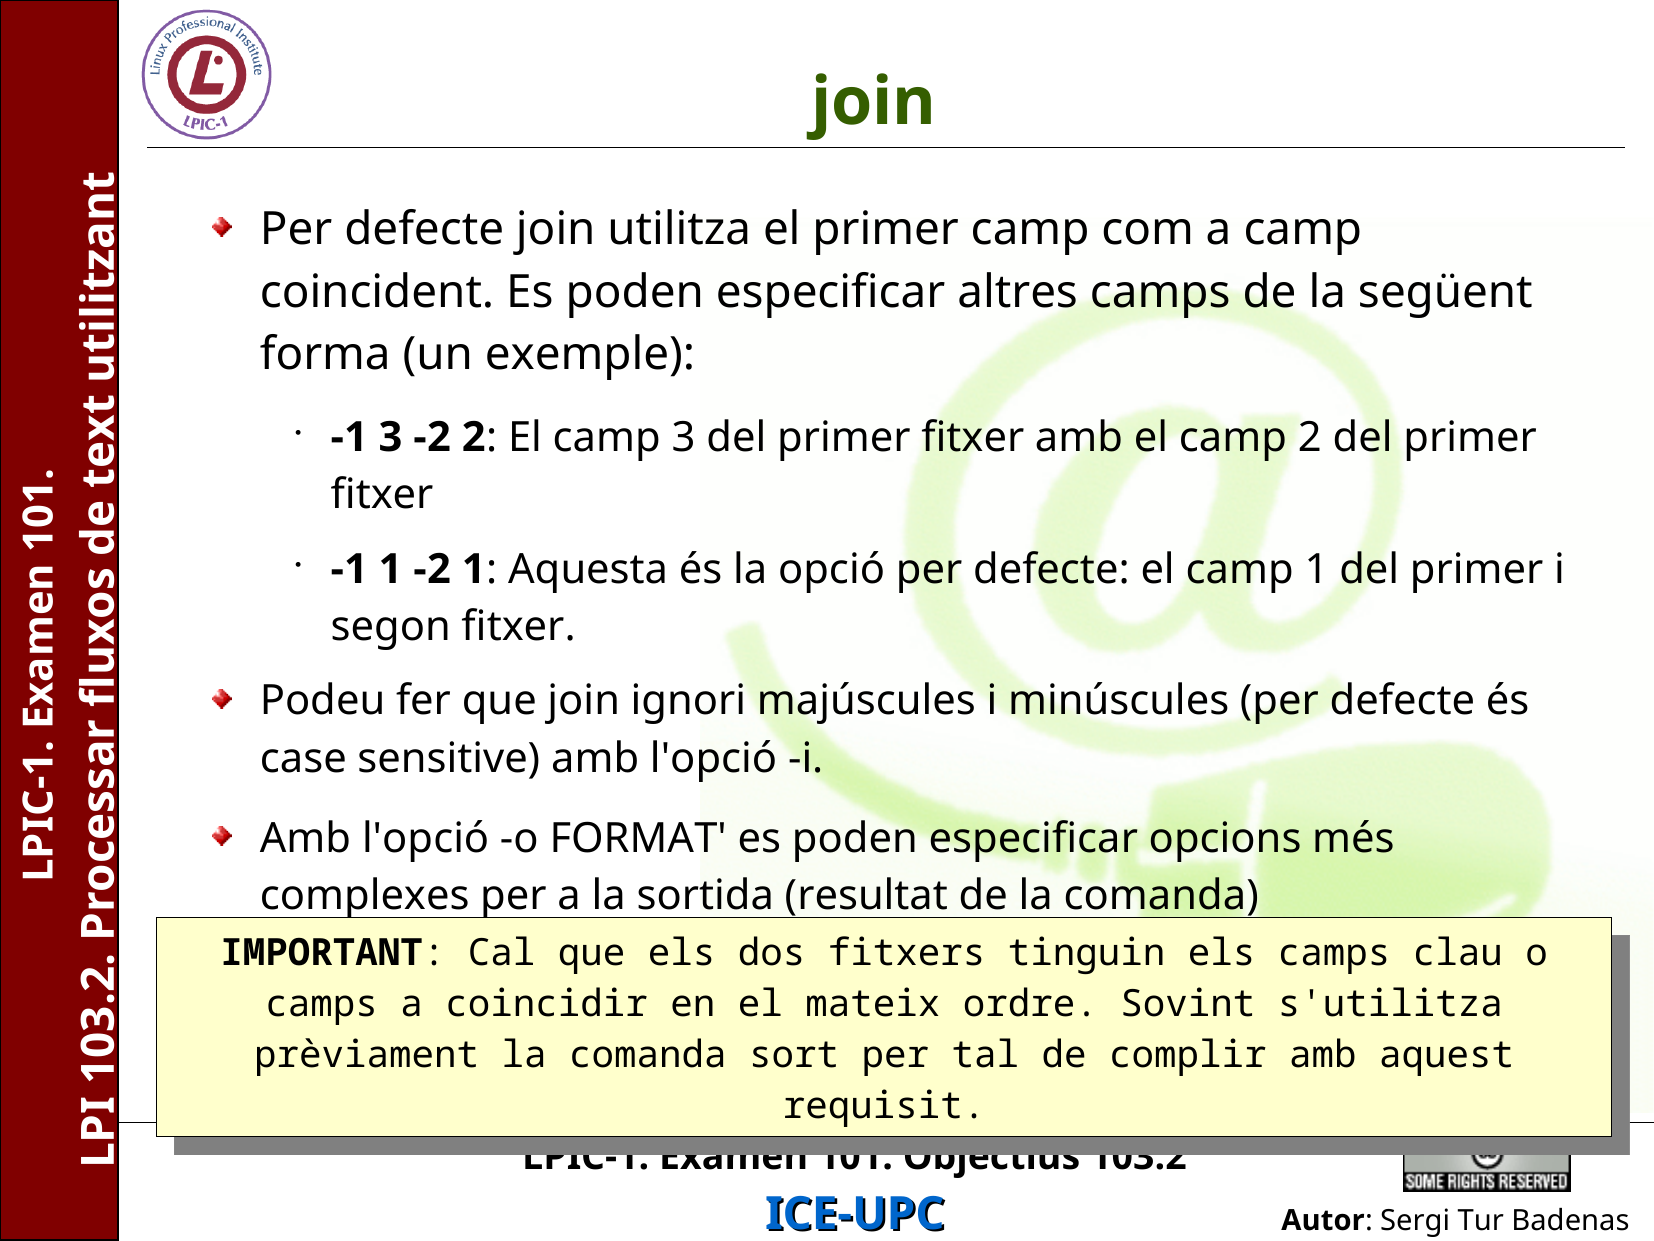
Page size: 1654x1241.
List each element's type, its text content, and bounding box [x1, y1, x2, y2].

text_box IMPORTANT: Cal que els dos fitxers tinguin els camps clau o camps a coincidir en el mateix ordre. Sovint s'utilitza prèviament la comanda sort per tal de complir amb aquest requisit. [156, 917, 1612, 1083]
picture [1607, 217, 1654, 1113]
picture [1403, 1155, 1571, 1192]
title join [129, 55, 1619, 142]
picture [135, 5, 277, 55]
list Per defecte join utilitza el primer camp com a camp coincident. Es poden especificar altres camps de la següent forma (un exemple): -1 3 -2 2: El camp 3 del primer fitxer amb el camp 2 del primer fitxer -1 1 -2 1: Aquesta és la opció per defecte: el camp 1 del primer i segon fitxer. Podeu fer que join ignori majúscules i minúscules (per defecte és case sensitive) amb l'opció -i. Amb l'opció -o FORMAT' es poden especificar opcions més complexes per a la sortida (resultat de la comanda) La comanda join és la comanda principal per manipular fitxers com a base de dades. [118, 195, 1607, 1082]
